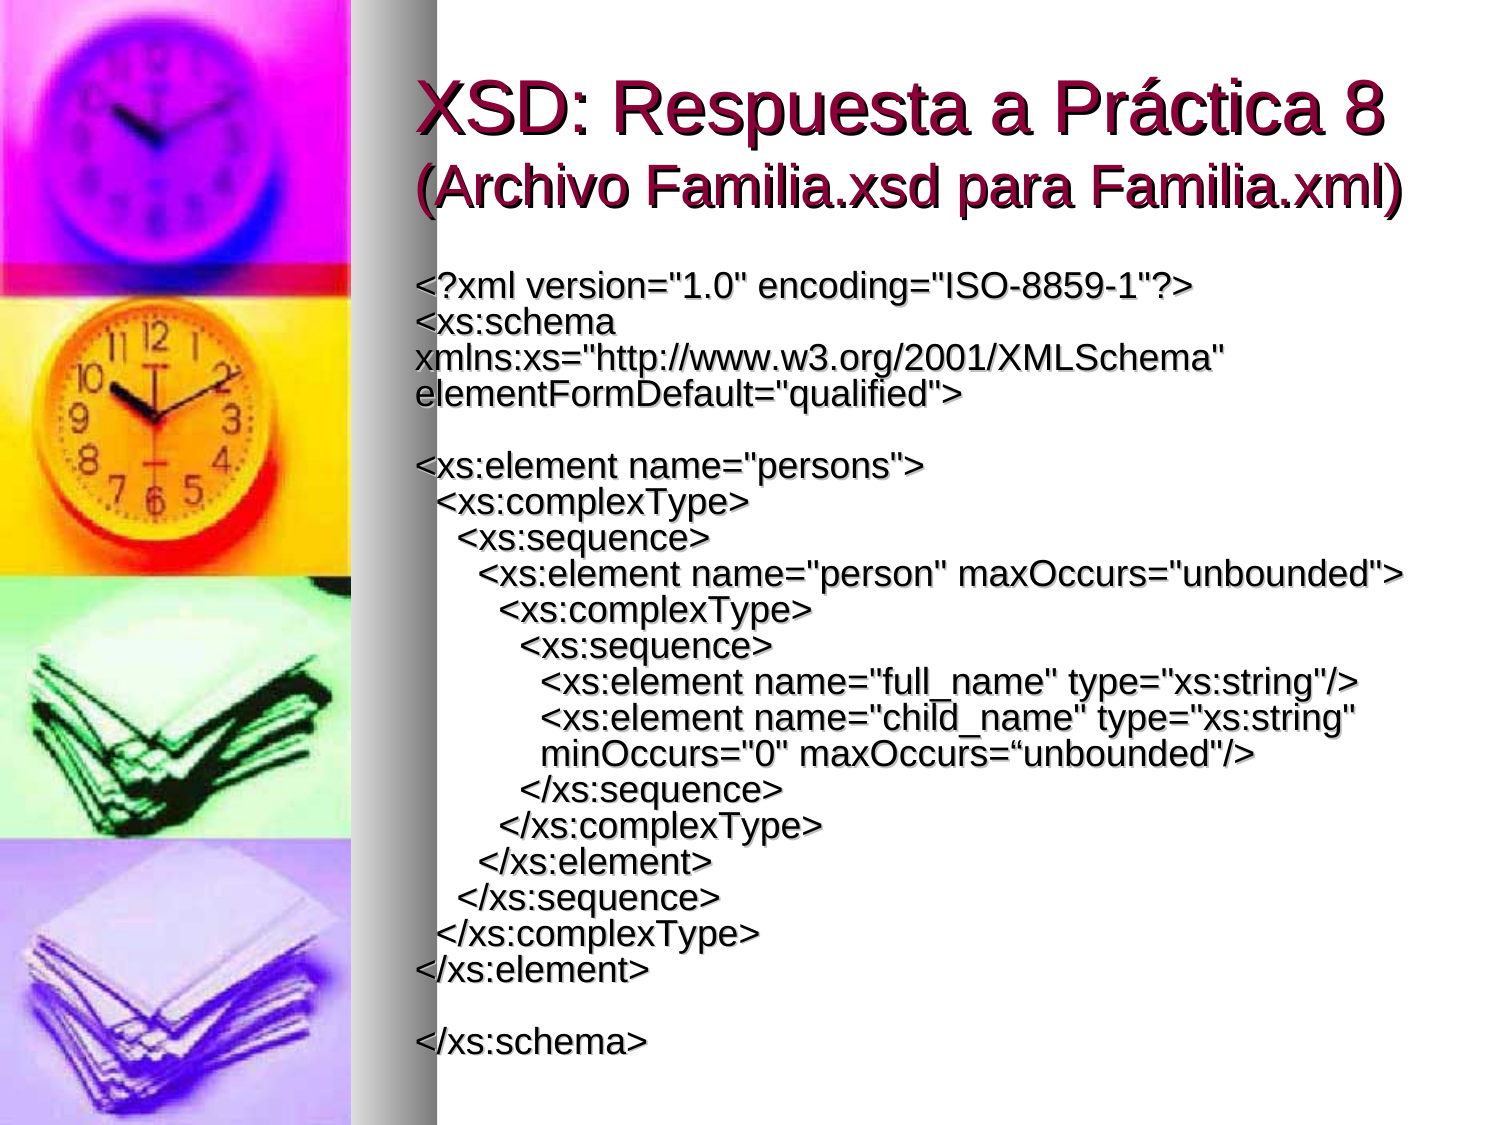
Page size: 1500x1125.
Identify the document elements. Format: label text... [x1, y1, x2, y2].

picture [0, 0, 351, 1125]
list <?xml version="1.0" encoding="ISO-8859-1"?> <xs:schema xmlns:xs="http://www.w3.org/2001/XMLSchema" elementFormDefault="qualified"> <xs:element name="persons"> <xs:complexType> <xs:sequence> <xs:element name="person" maxOccurs="unbounded"> <xs:complexType> <xs:sequence> <xs:element name="full_name" type="xs:string"/> <xs:element name="child_name" type="xs:string" minOccurs="0" maxOccurs=“unbounded"/> </xs:sequence> </xs:complexType> </xs:element> </xs:sequence> </xs:complexType> </xs:element> </xs:schema> [399, 262, 1450, 1069]
title XSD: Respuesta a Práctica 8 (Archivo Familia.xsd para Familia.xml) [399, 37, 1450, 238]
